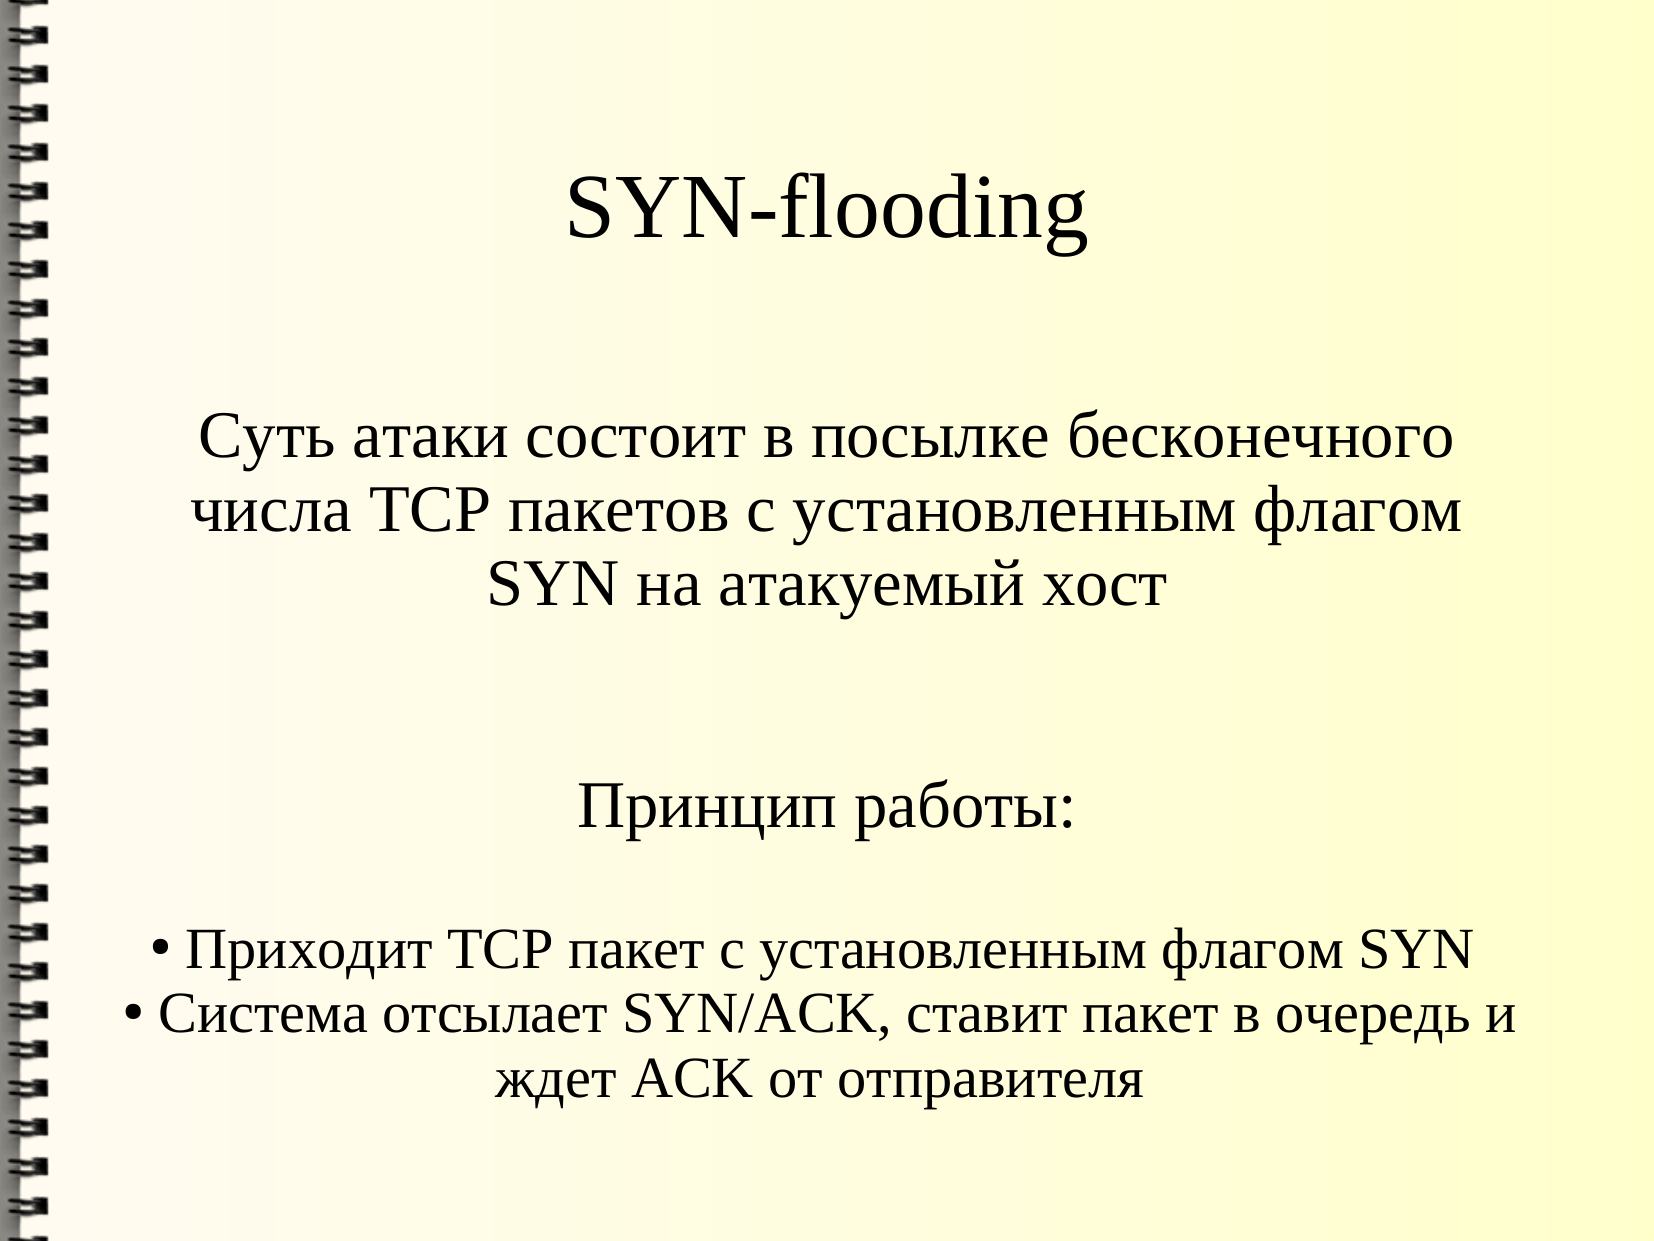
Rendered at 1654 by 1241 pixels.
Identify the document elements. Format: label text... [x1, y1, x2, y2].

picture [0, 0, 1654, 1241]
title SYN-flooding [121, 110, 1534, 303]
subtitle Суть атаки состоит в посылке бесконечного числа TCP пакетов с установленным флагом SYN на атакуемый хост Принцип работы: Приходит TCP пакет с установленным флагом SYN Cистема отсылает SYN/ACK, ставит пакет в очередь и ждет ACK от отправителя [121, 344, 1534, 1164]
